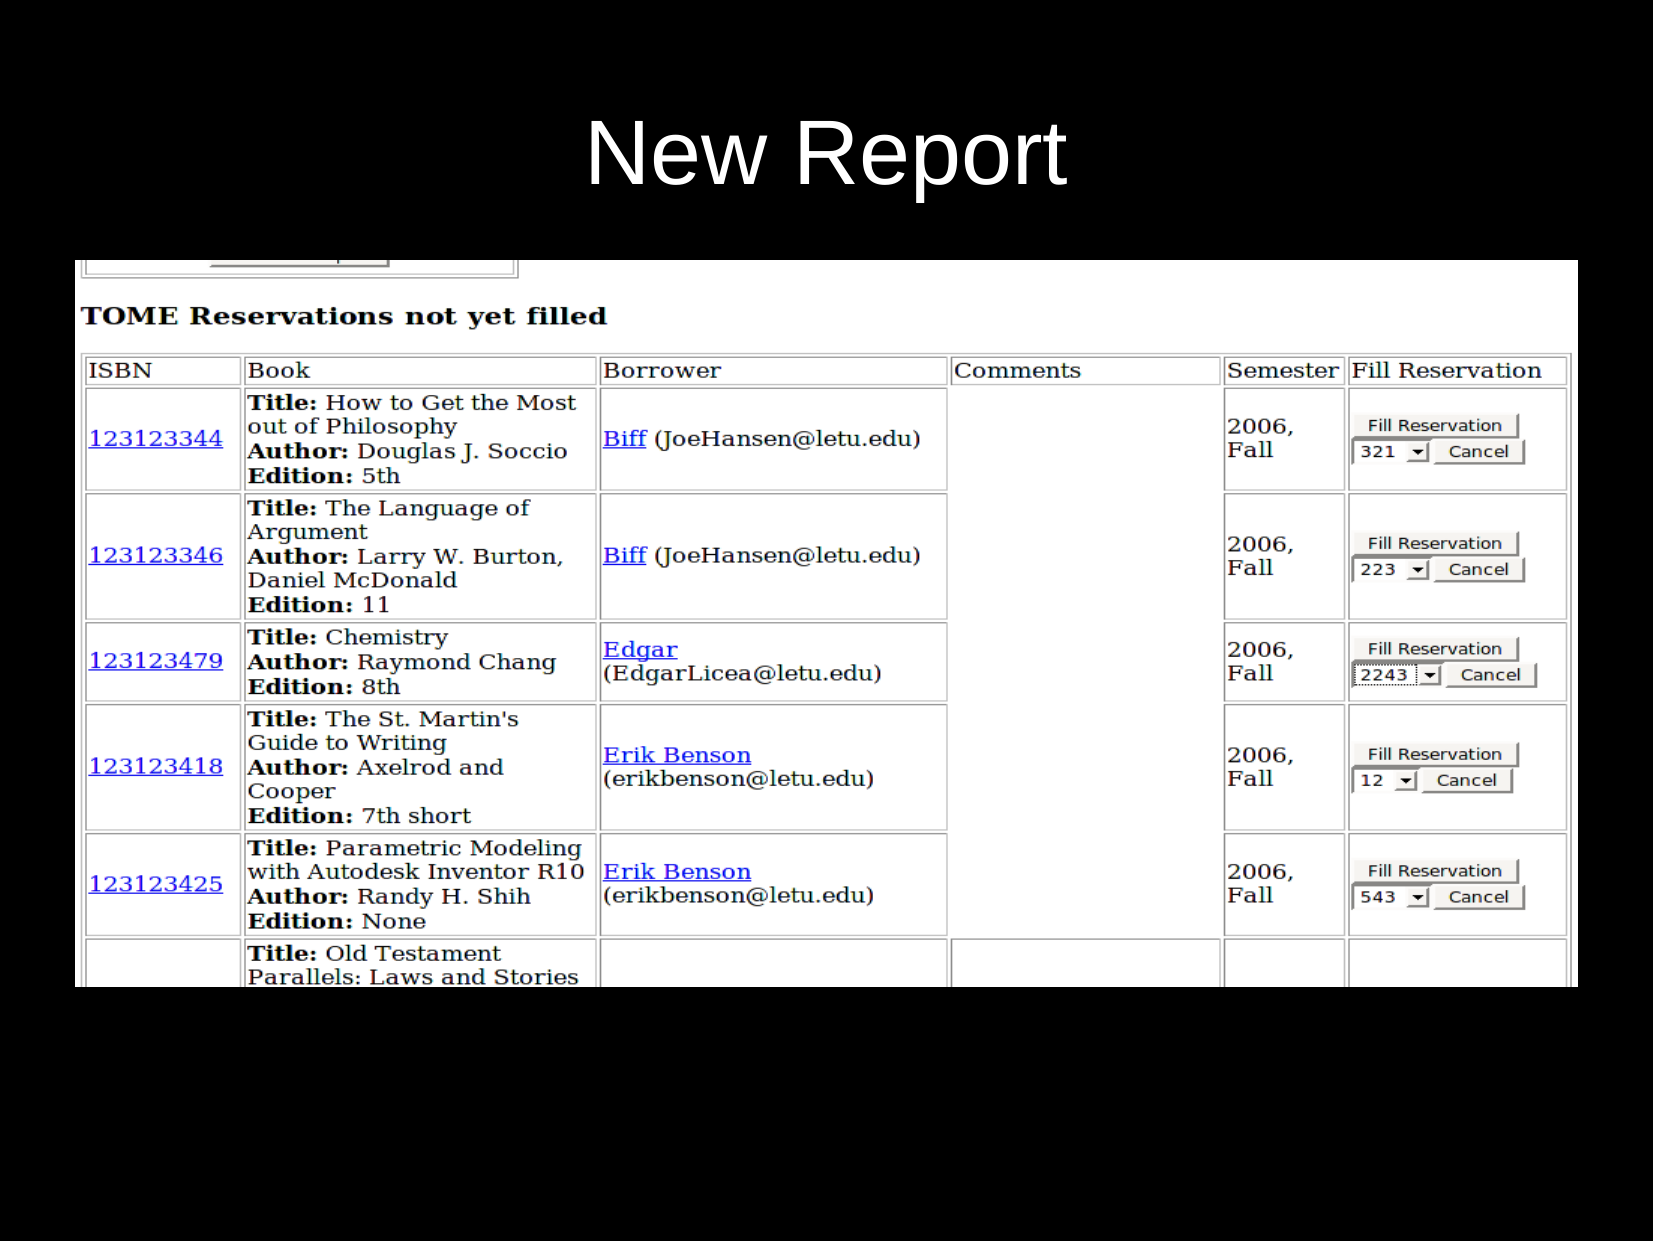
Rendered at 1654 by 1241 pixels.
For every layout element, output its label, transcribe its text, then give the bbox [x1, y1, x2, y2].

title New Report [82, 56, 1571, 250]
picture [75, 260, 1578, 987]
